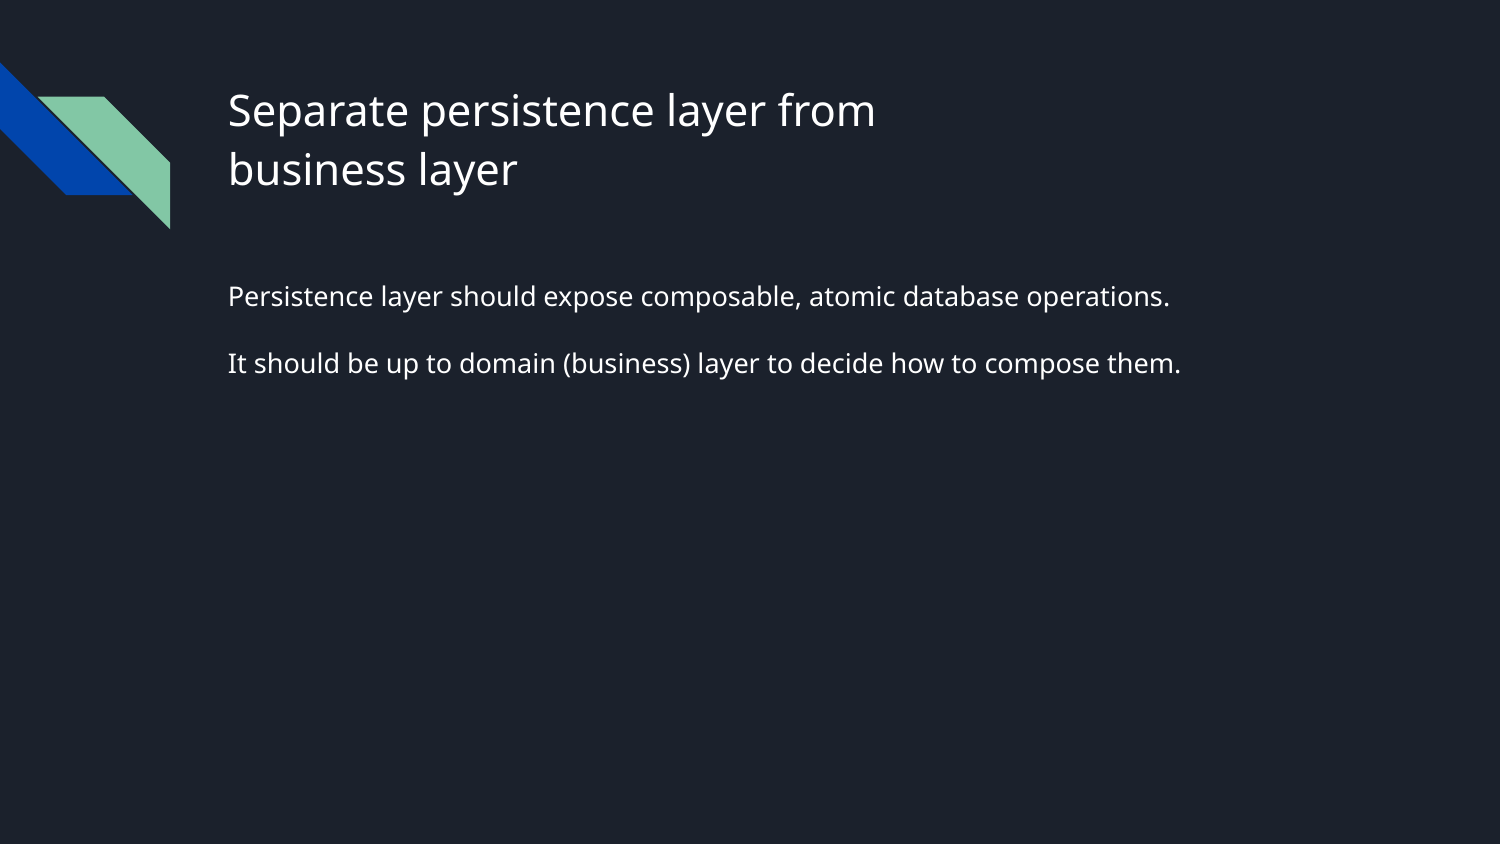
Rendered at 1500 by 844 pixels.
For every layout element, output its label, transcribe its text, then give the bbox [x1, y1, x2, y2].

list Persistence layer should expose composable, atomic database operations. It should be up to domain (business) layer to decide how to compose them. [212, 257, 1368, 735]
title Separate persistence layer from business layer [212, 64, 1368, 215]
